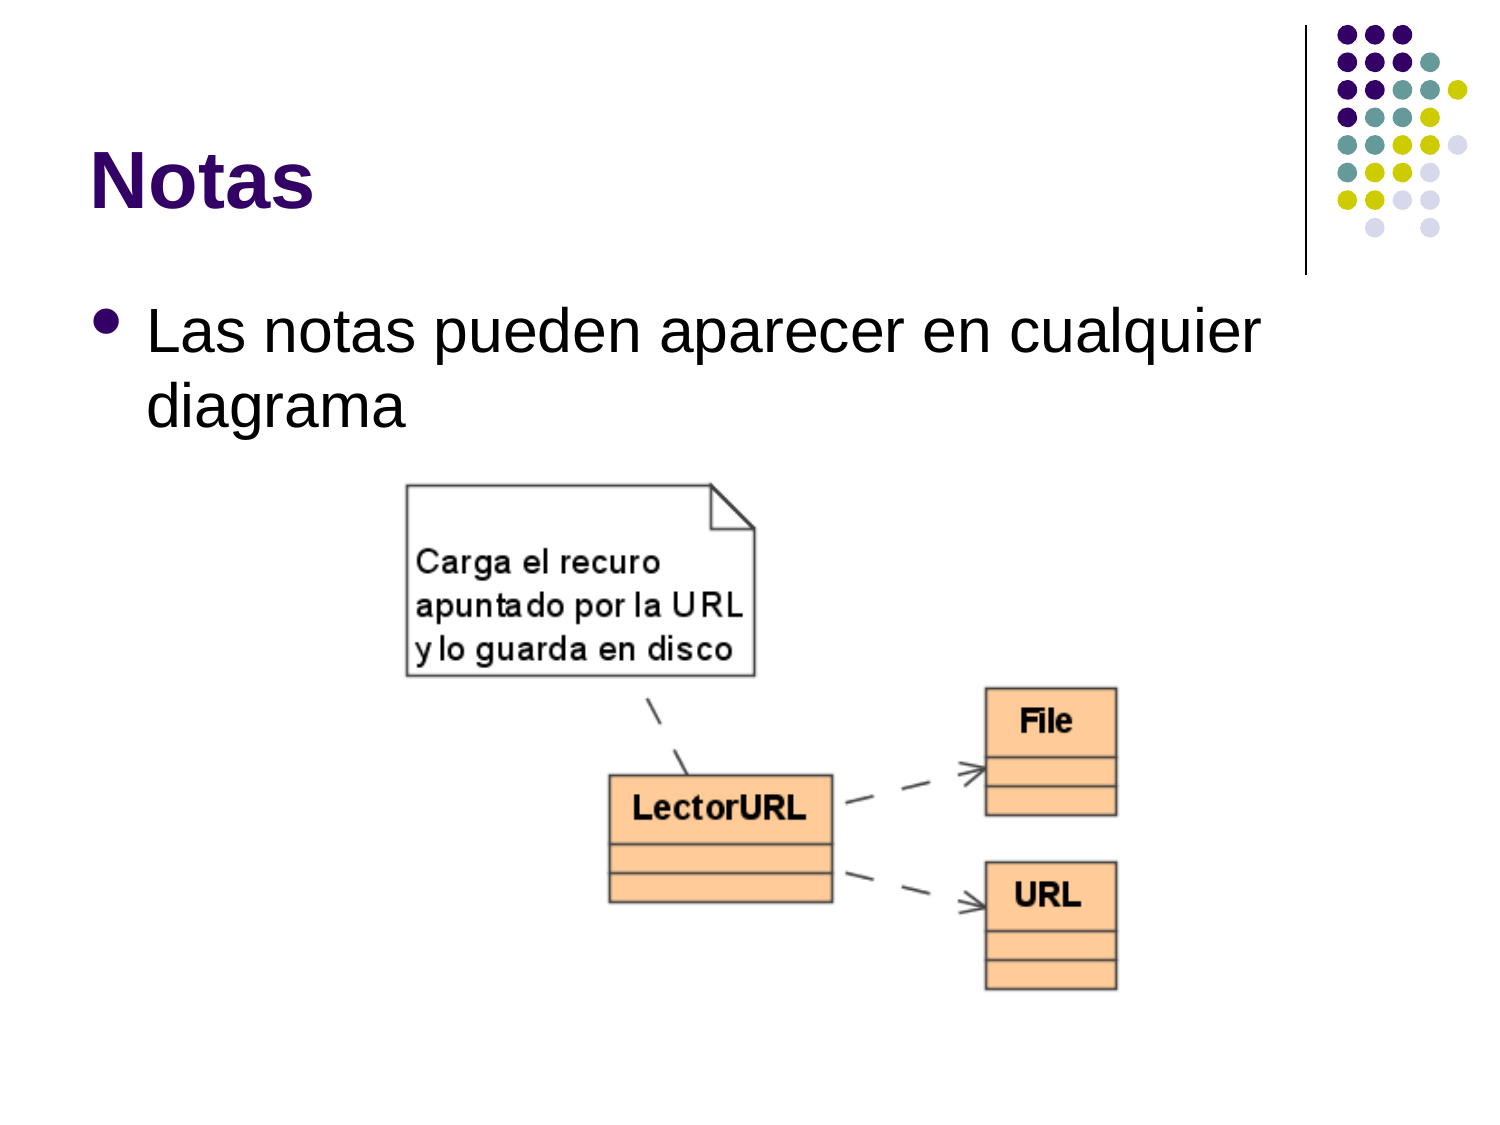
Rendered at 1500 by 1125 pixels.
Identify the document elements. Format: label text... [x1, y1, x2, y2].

title Notas [74, 20, 1313, 233]
list Las notas pueden aparecer en cualquier diagrama [75, 282, 1426, 1006]
picture [383, 467, 1152, 1023]
